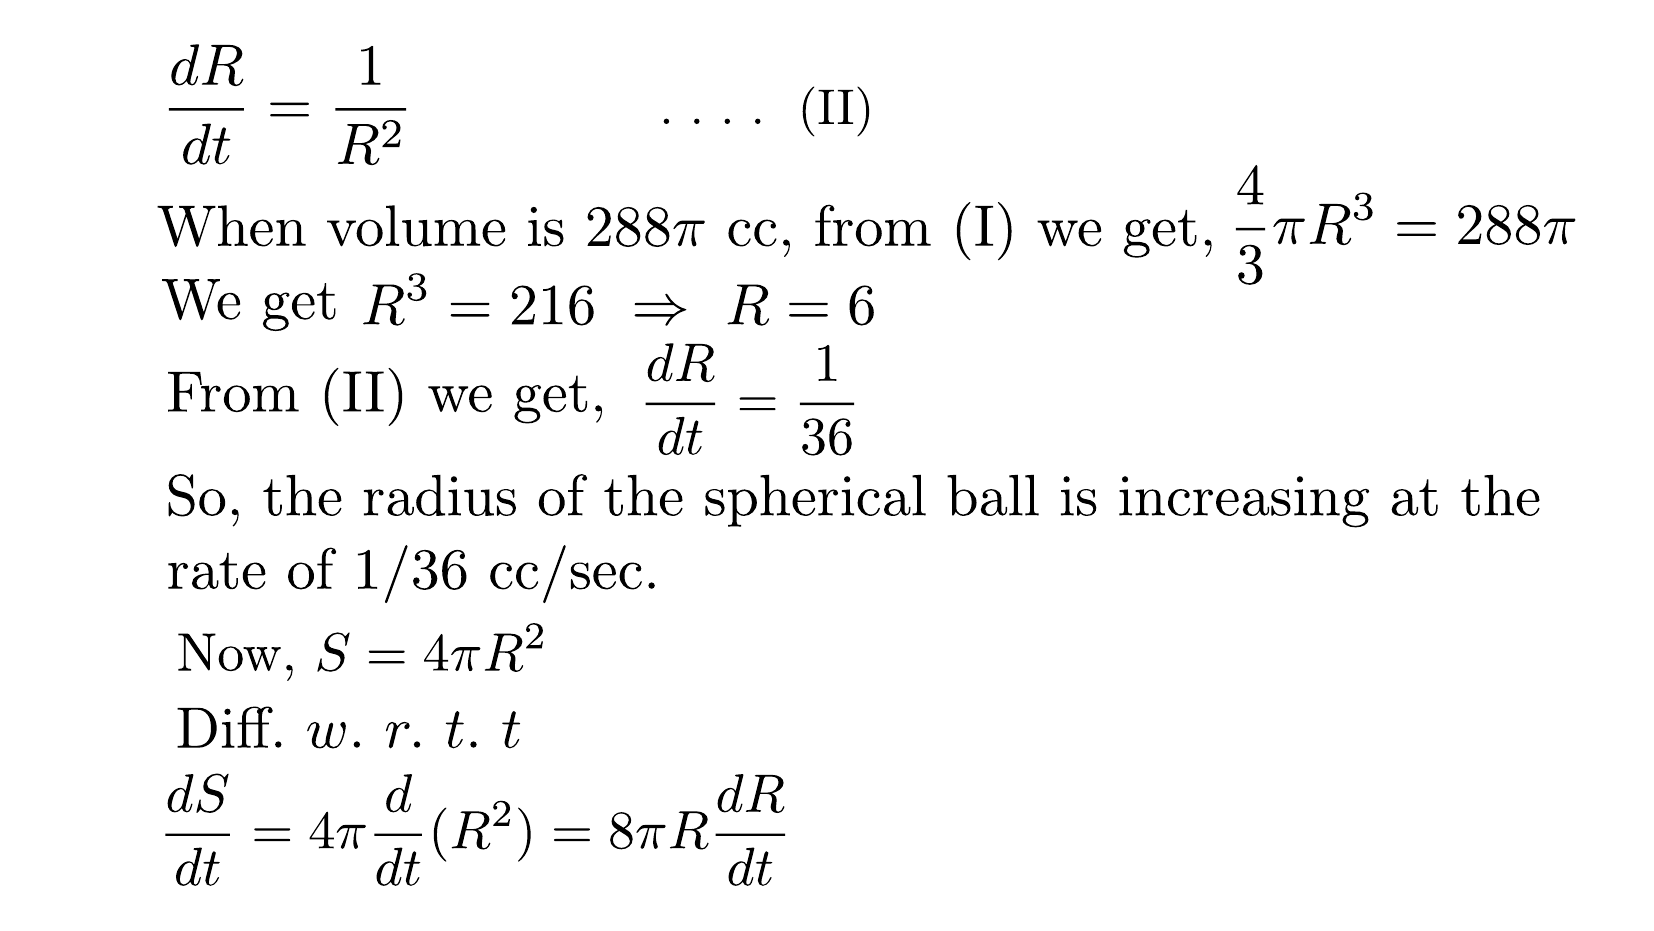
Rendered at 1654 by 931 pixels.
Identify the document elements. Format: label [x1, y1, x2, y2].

text_box [661, 86, 870, 137]
text_box [1235, 164, 1576, 285]
text_box [363, 273, 874, 326]
text_box [162, 279, 336, 332]
text_box [178, 623, 543, 681]
text_box [177, 706, 521, 749]
text_box [157, 202, 1212, 261]
text_box [168, 544, 655, 604]
text_box [168, 44, 407, 166]
title [47, 37, 1607, 886]
text_box [168, 367, 603, 427]
text_box [645, 343, 855, 456]
text_box [168, 474, 1540, 528]
text_box [165, 773, 786, 886]
